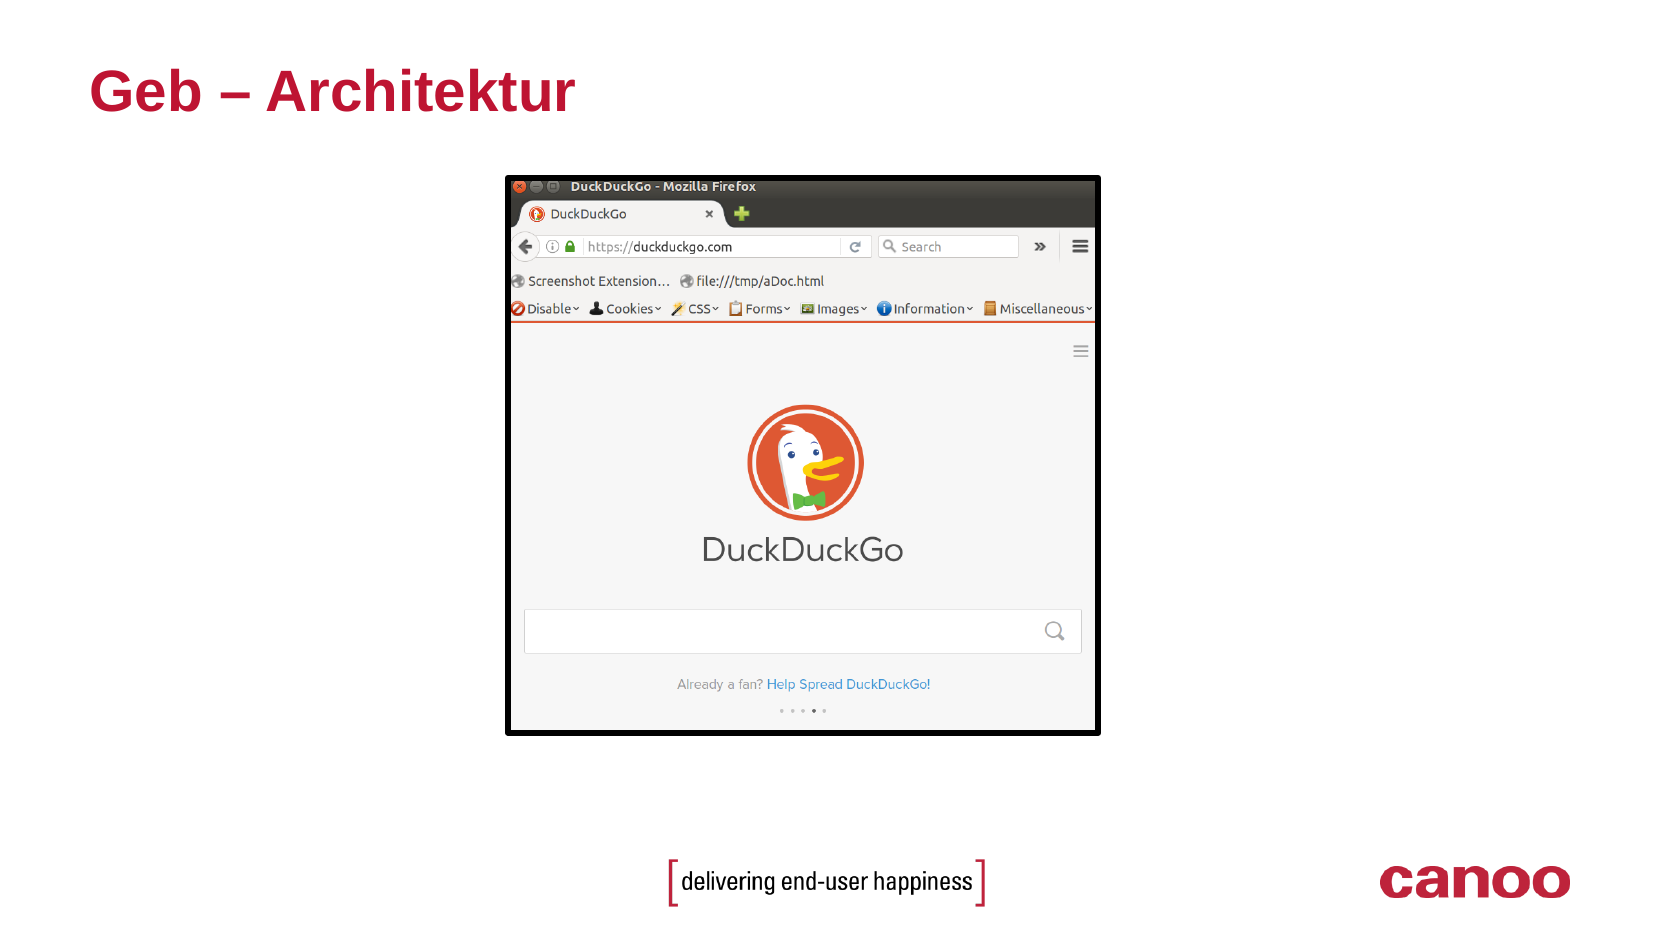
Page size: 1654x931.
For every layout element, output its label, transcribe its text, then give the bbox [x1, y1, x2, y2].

title Geb – Architektur [75, 45, 1591, 136]
picture [1380, 866, 1570, 898]
picture [511, 181, 1095, 730]
picture [662, 855, 991, 910]
